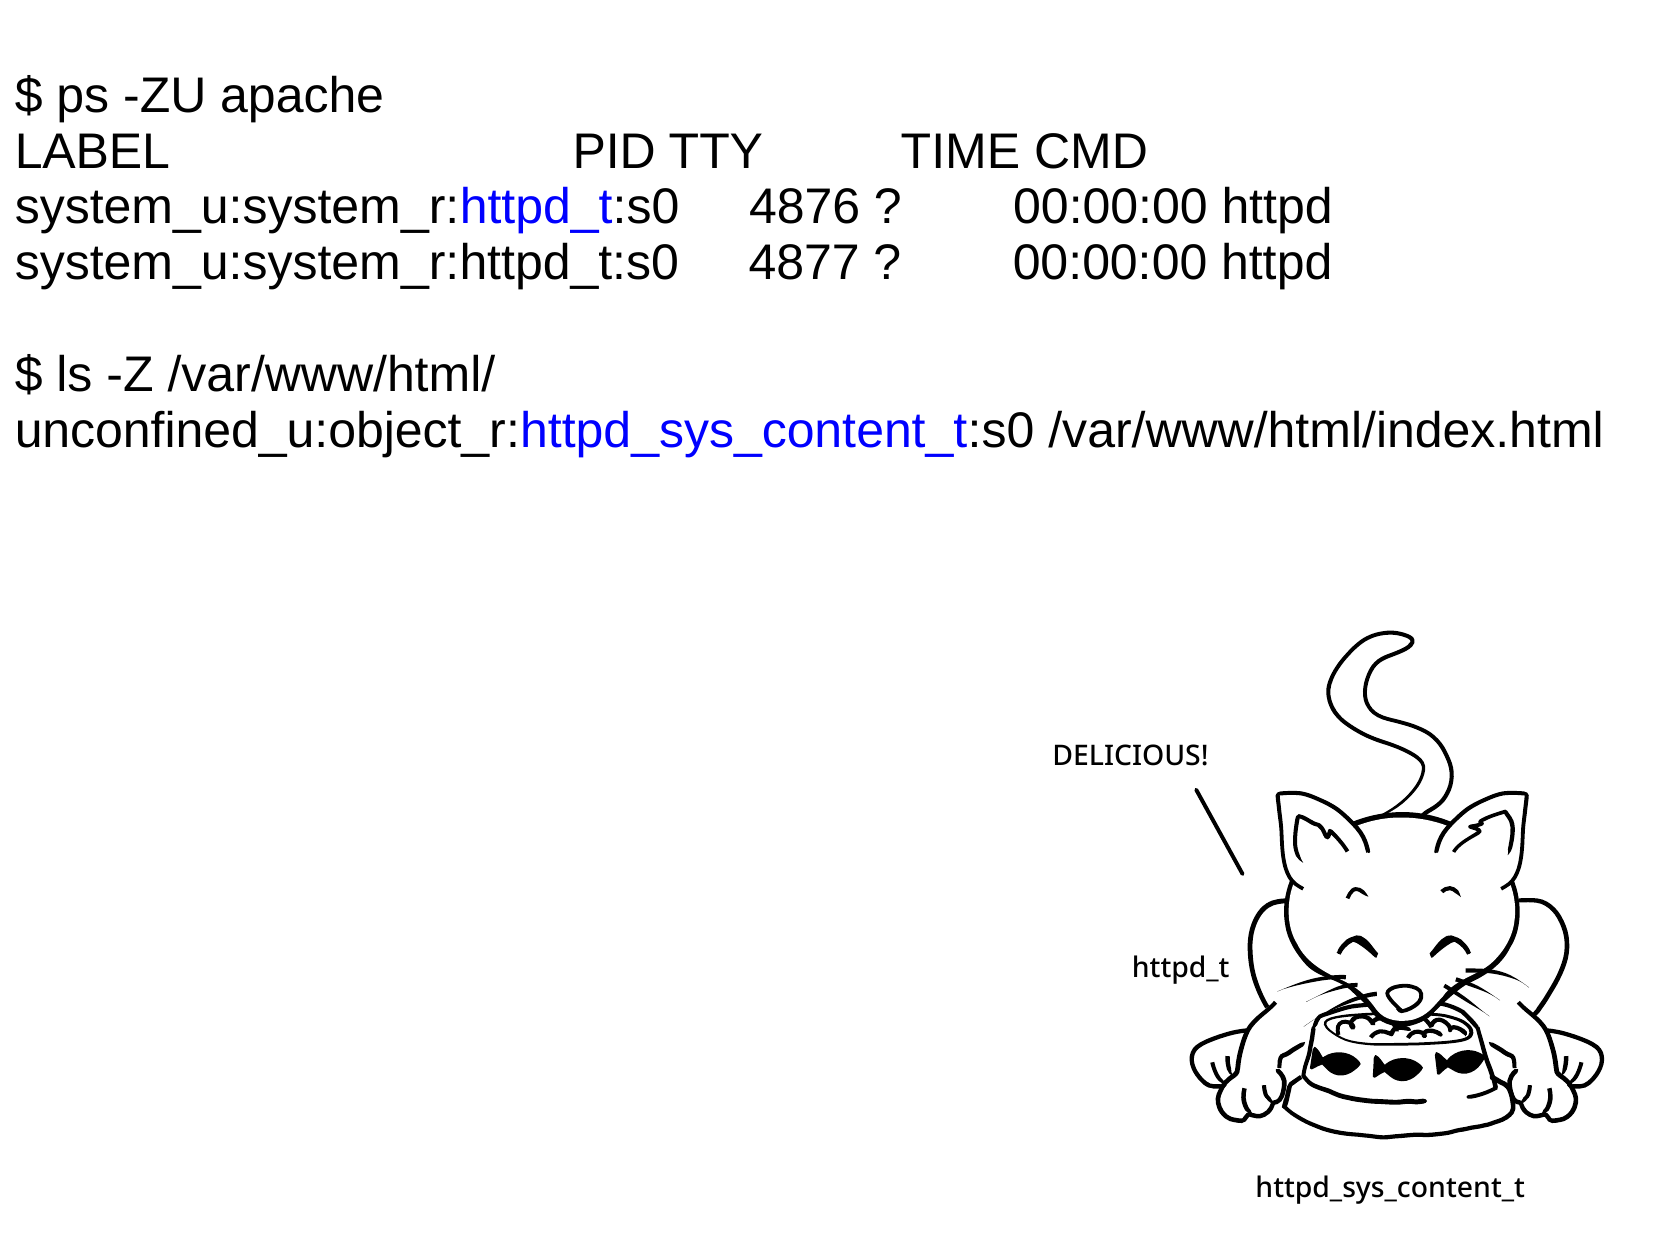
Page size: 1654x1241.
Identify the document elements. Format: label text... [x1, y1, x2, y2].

picture [1049, 629, 1605, 1206]
text_box $ ps -ZU apache LABEL PID TTY TIME CMD system_u:system_r:httpd_t:s0 4876 ? 00:00:00 httpd system_u:system_r:httpd_t:s0 4877 ? 00:00:00 httpd $ ls -Z /var/www/html/ unconfined_u:object_r:httpd_sys_content_t:s0 /var/www/html/index.html [0, 59, 1636, 675]
